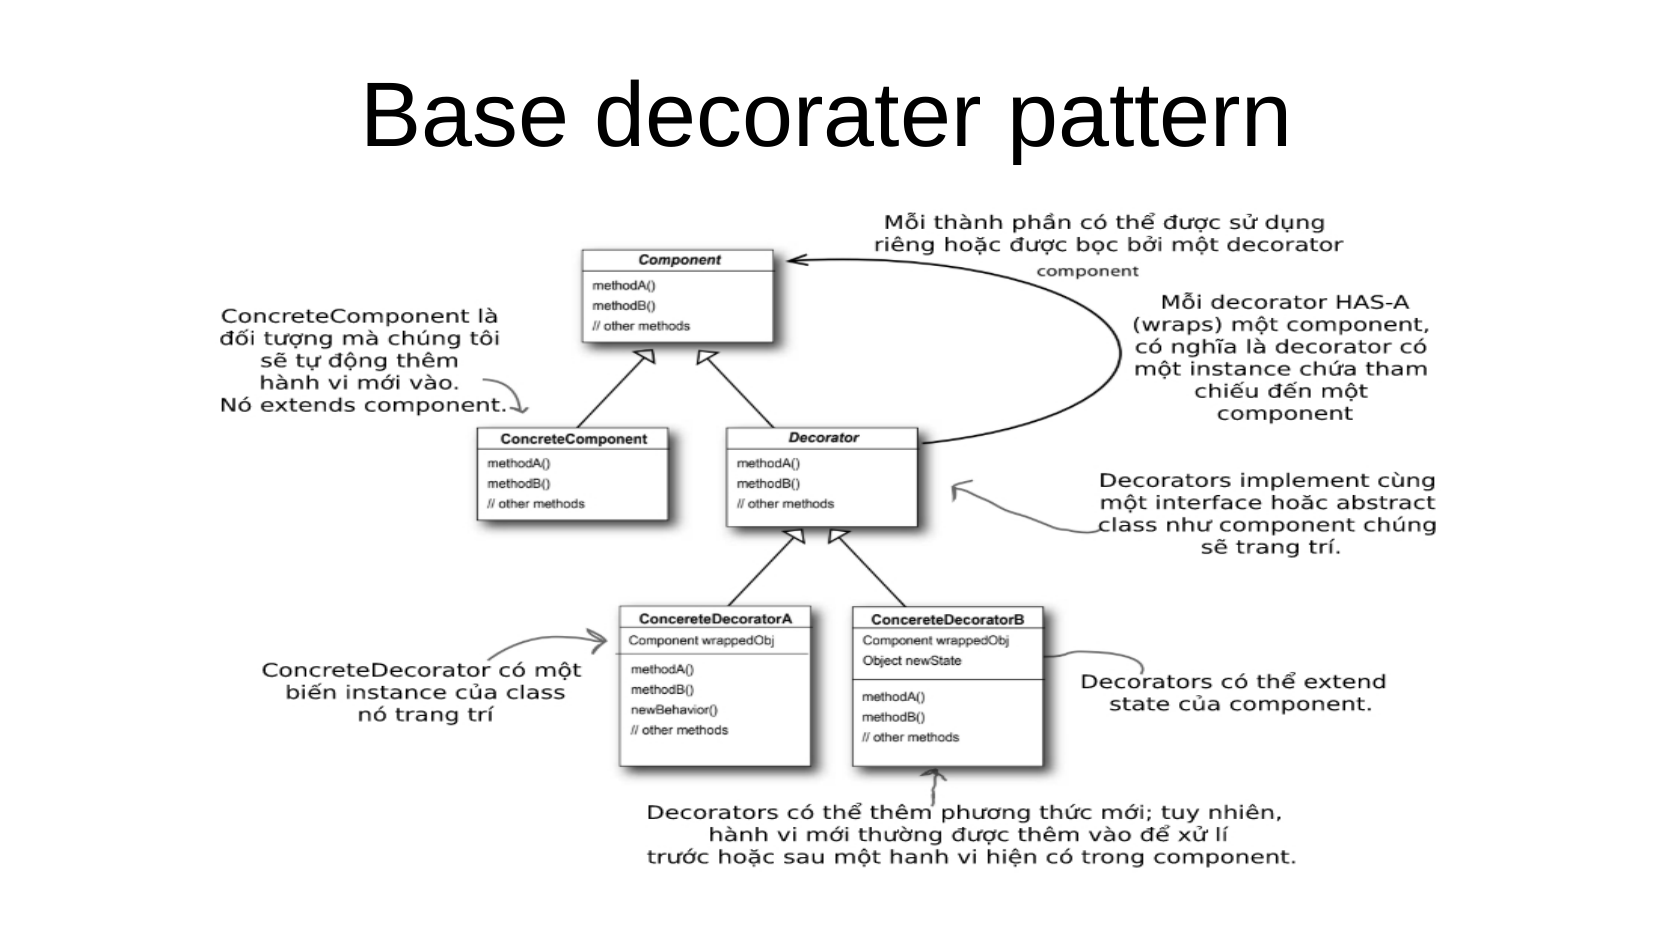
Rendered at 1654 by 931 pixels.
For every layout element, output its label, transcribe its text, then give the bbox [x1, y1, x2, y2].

picture [210, 207, 1445, 901]
title Base decorater pattern [82, 37, 1571, 193]
